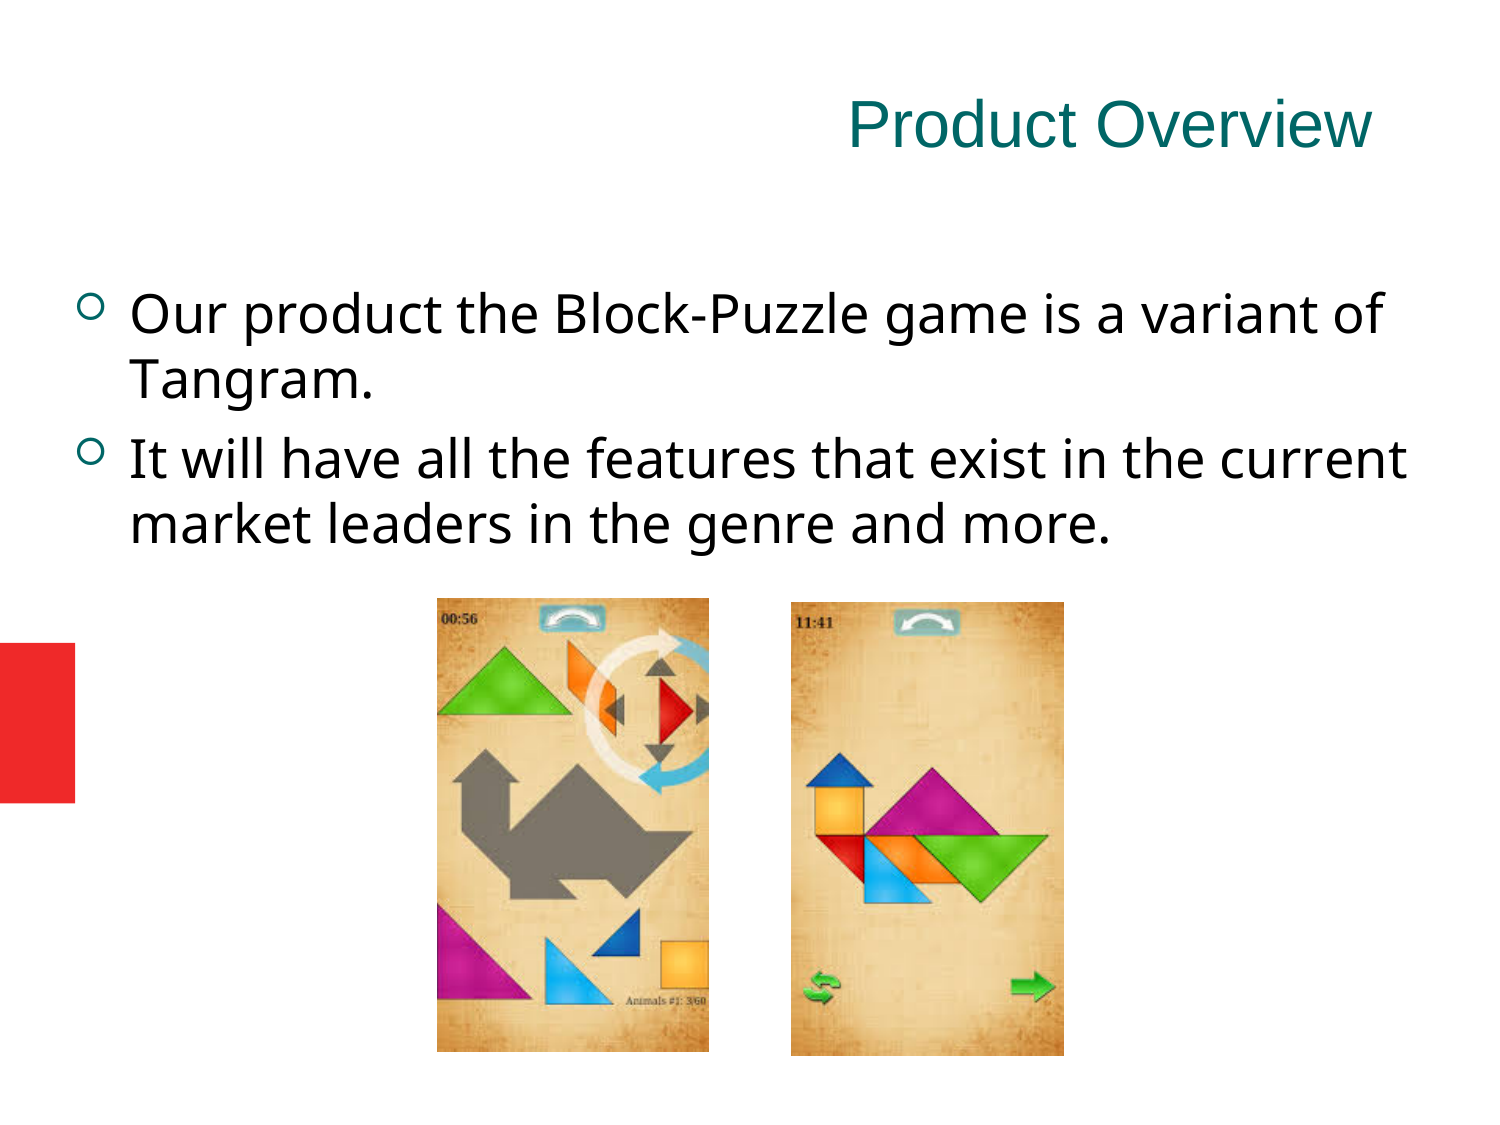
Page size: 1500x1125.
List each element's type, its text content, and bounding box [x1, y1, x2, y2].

text_box Our product the Block-Puzzle game is a variant of Tangram. It will have all the features that exist in the current market leaders in the genre and more. [59, 271, 1448, 627]
text_box Product Overview [189, 60, 1389, 248]
picture [437, 598, 709, 1052]
picture [791, 602, 1064, 1056]
